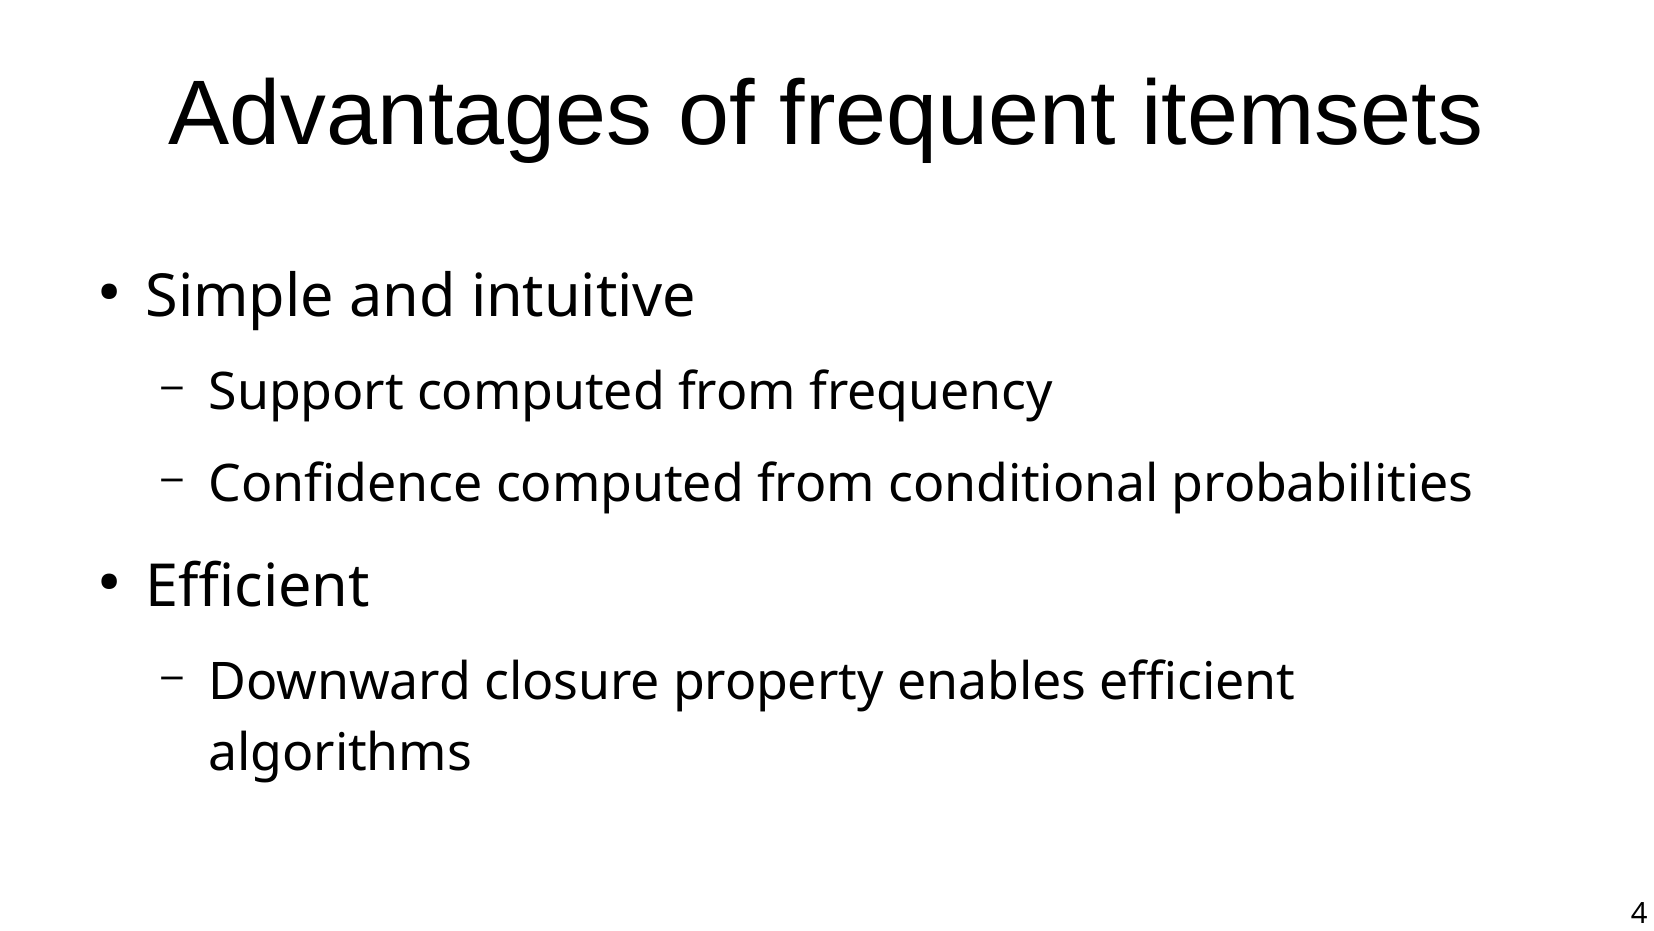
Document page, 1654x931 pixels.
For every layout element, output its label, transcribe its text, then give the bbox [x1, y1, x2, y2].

title Advantages of frequent itemsets [82, 1, 1571, 226]
list Simple and intuitive Support computed from frequency Confidence computed from conditional probabilities Efficient Downward closure property enables efficient algorithms [82, 253, 1571, 793]
